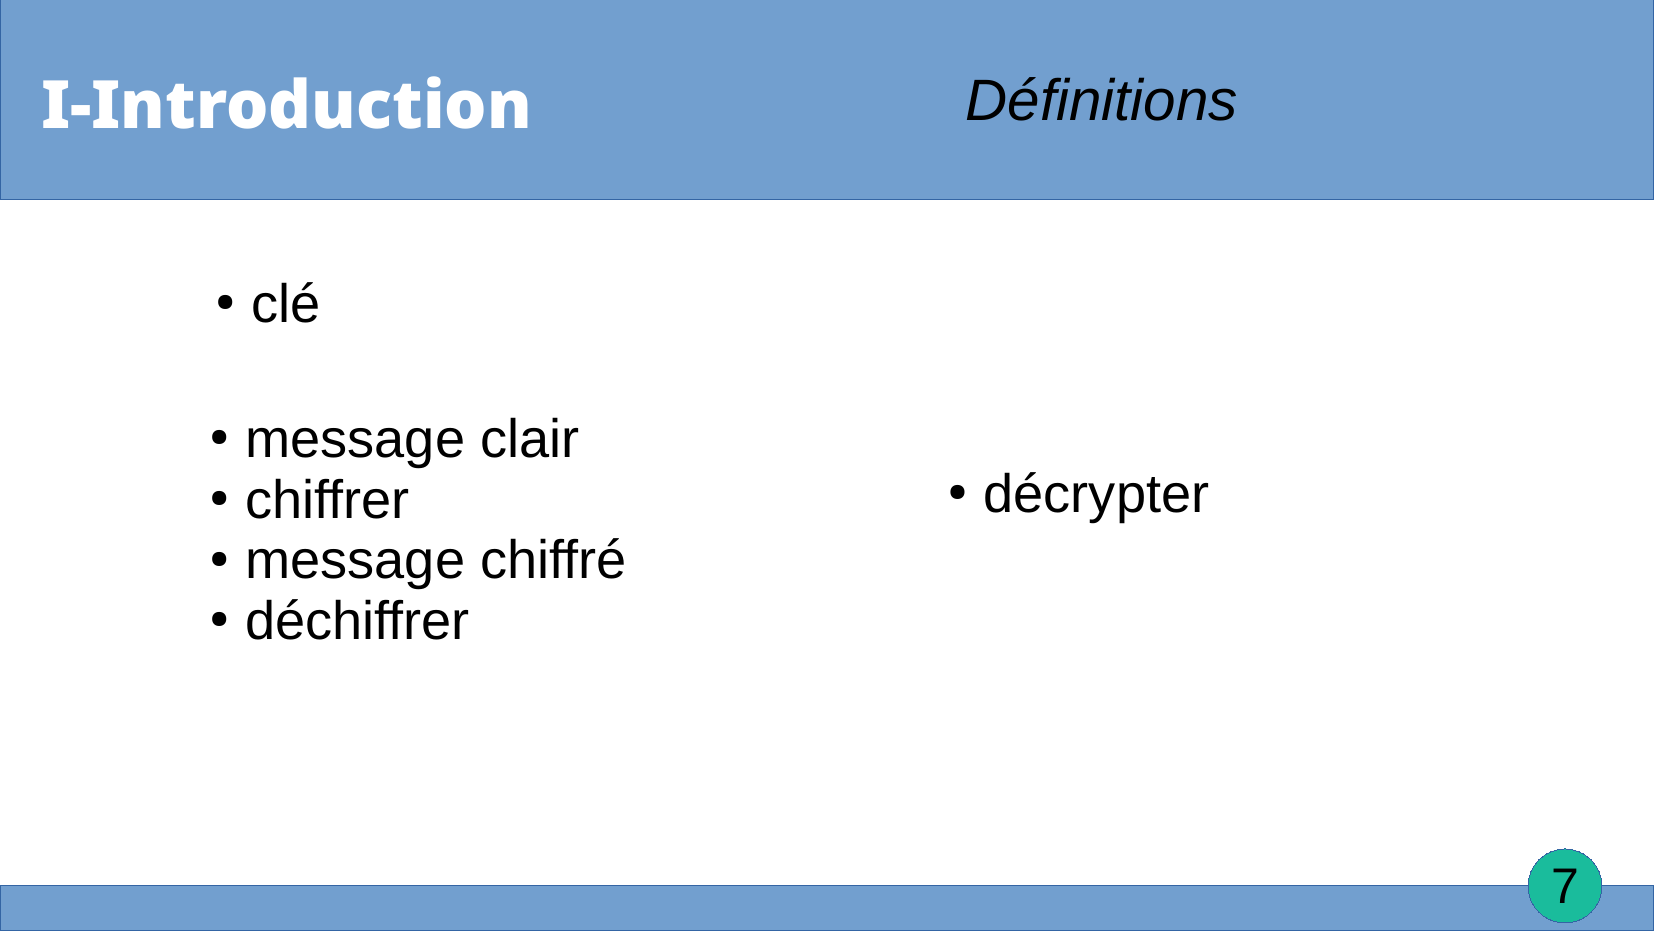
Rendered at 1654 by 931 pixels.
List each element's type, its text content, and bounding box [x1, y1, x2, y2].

text_box message clair chiffrer message chiffré déchiffrer [194, 401, 751, 720]
text_box décrypter [933, 395, 1530, 780]
title I-Introduction [41, 50, 709, 154]
text_box Définitions [950, 60, 1654, 160]
text_box clé [200, 265, 650, 342]
